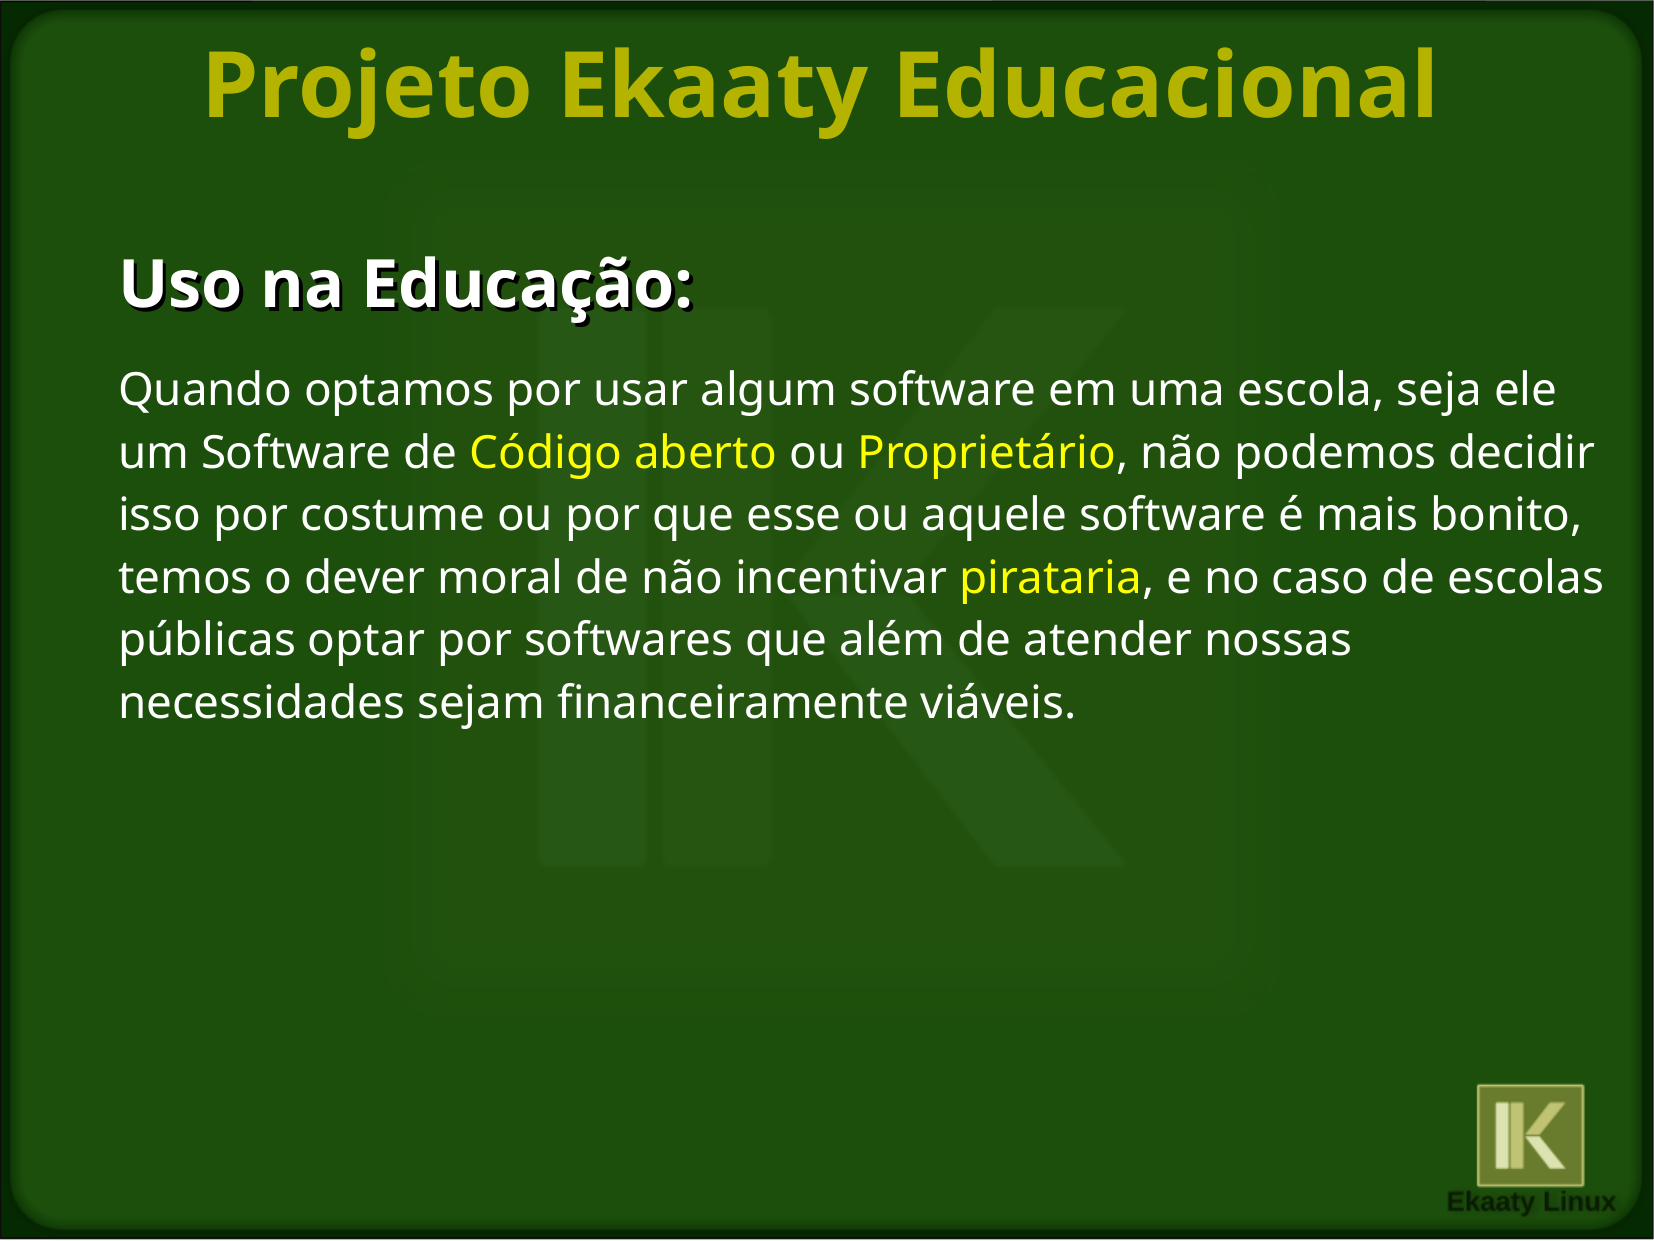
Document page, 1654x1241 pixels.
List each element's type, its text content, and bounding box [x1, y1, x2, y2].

list Uso na Educação: Quando optamos por usar algum software em uma escola, seja ele um Software de Código aberto ou Proprietário, não podemos decidir isso por costume ou por que esse ou aquele software é mais bonito, temos o dever moral de não incentivar pirataria, e no caso de escolas públicas optar por softwares que além de atender nossas necessidades sejam financeiramente viáveis. [118, 236, 1607, 1039]
title Projeto Ekaaty Educacional [77, 16, 1566, 148]
picture [0, 0, 1654, 1241]
